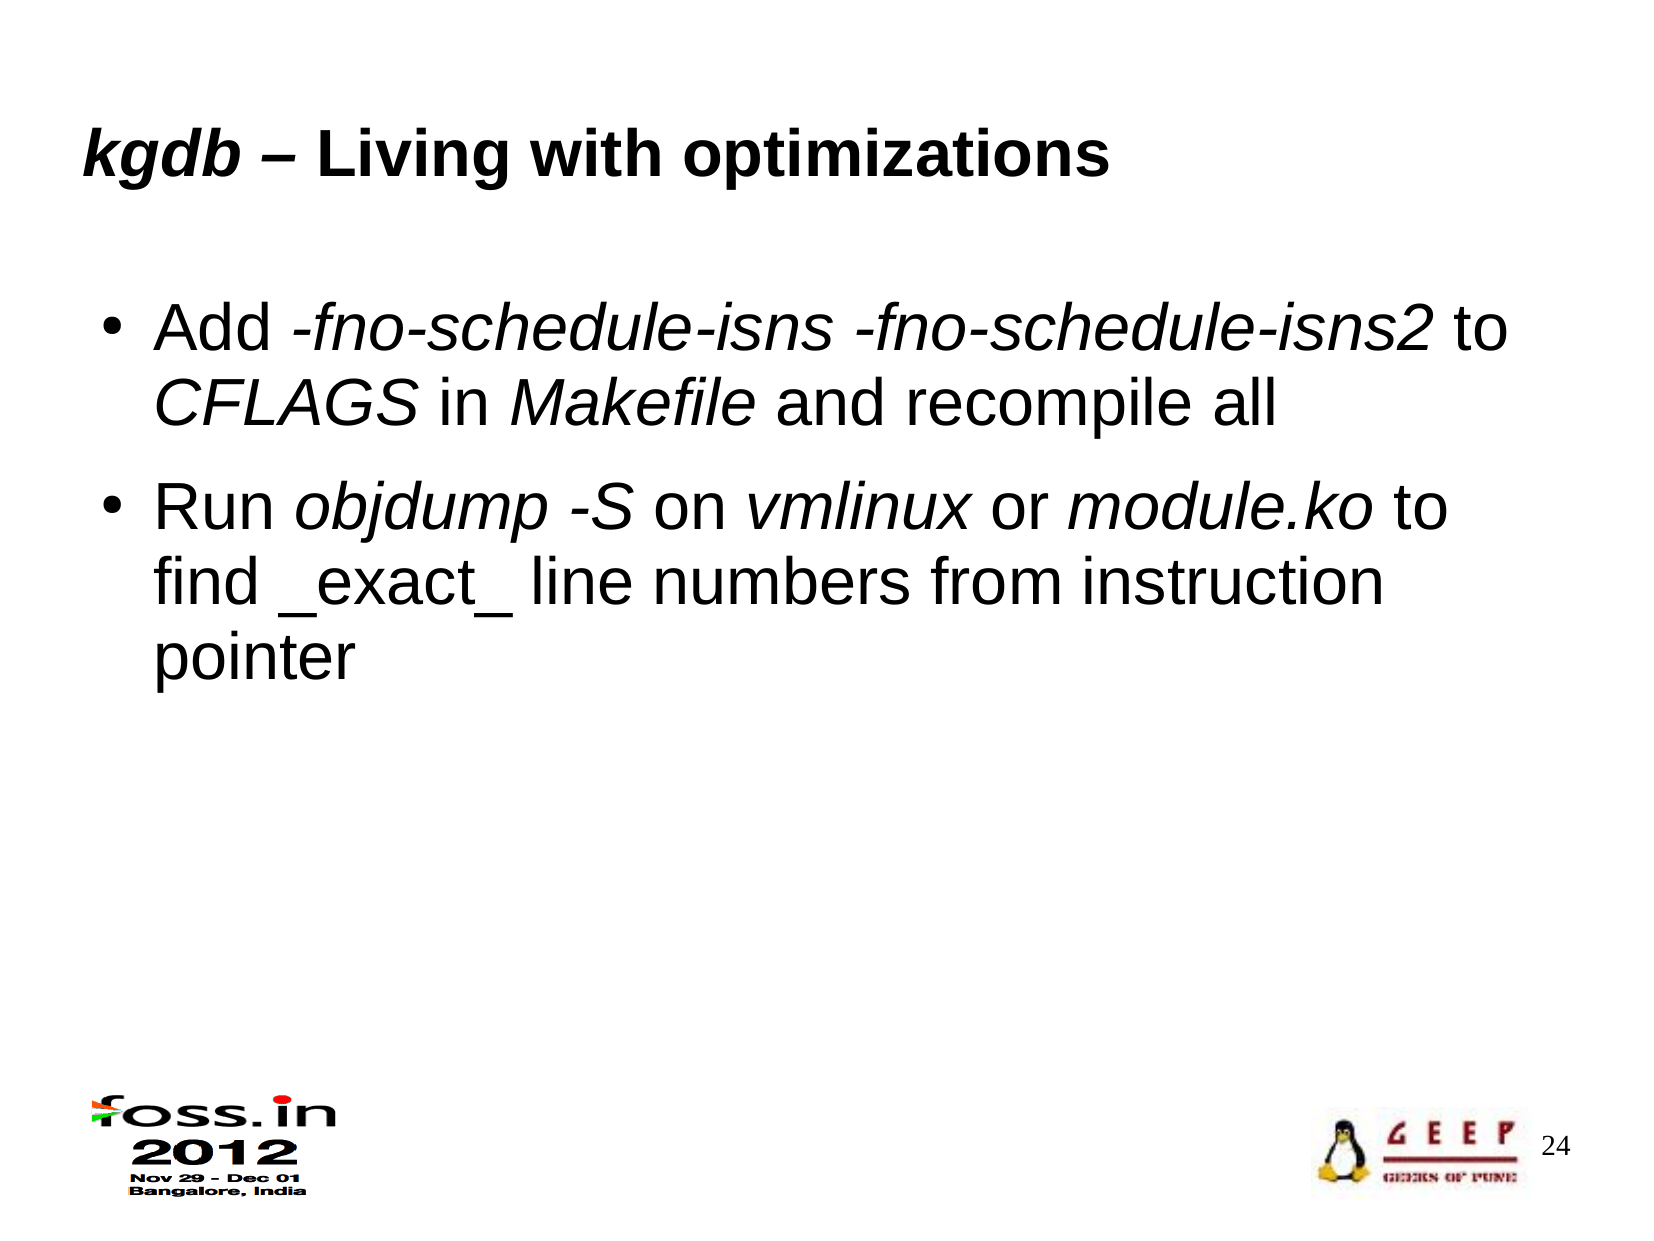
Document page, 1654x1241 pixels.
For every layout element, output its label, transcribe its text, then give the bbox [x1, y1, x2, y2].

picture [1311, 1107, 1532, 1199]
picture [82, 1086, 343, 1205]
title kgdb – Living with optimizations [82, 49, 1571, 257]
list Add -fno-schedule-isns -fno-schedule-isns2 to CFLAGS in Makefile and recompile all Run objdump -S on vmlinux or module.ko to find _exact_ line numbers from instruction pointer [82, 290, 1571, 1109]
